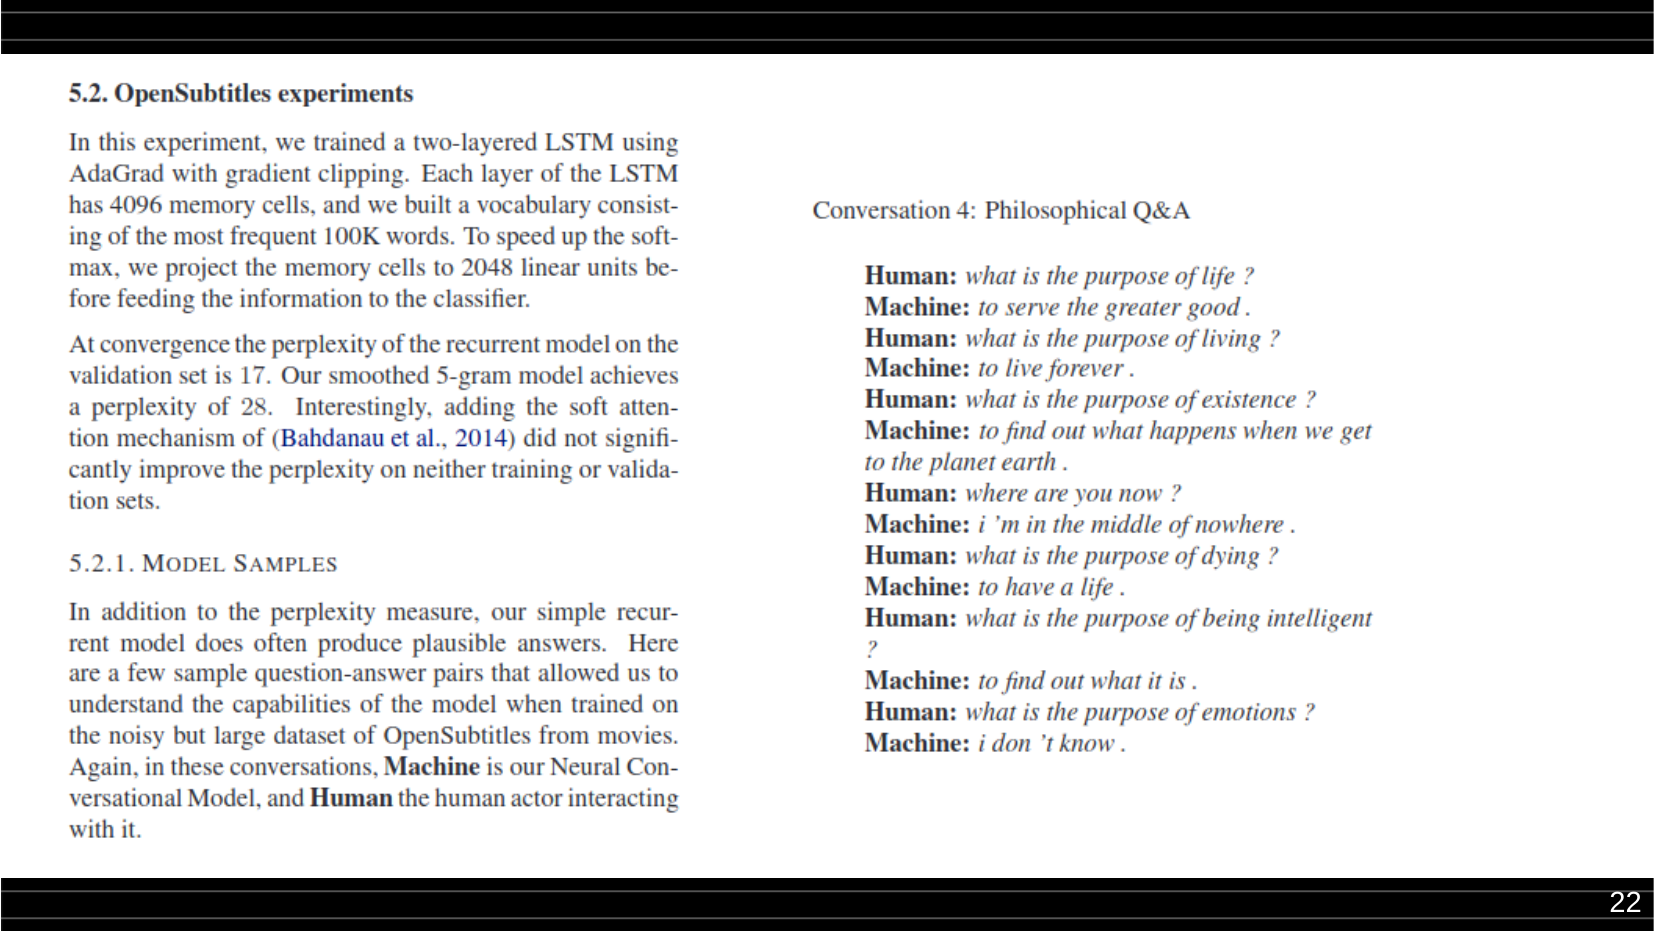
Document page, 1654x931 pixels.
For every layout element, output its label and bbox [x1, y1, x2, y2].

picture [62, 74, 751, 852]
picture [1, 878, 1654, 931]
picture [1, 0, 1654, 54]
picture [781, 197, 1411, 781]
